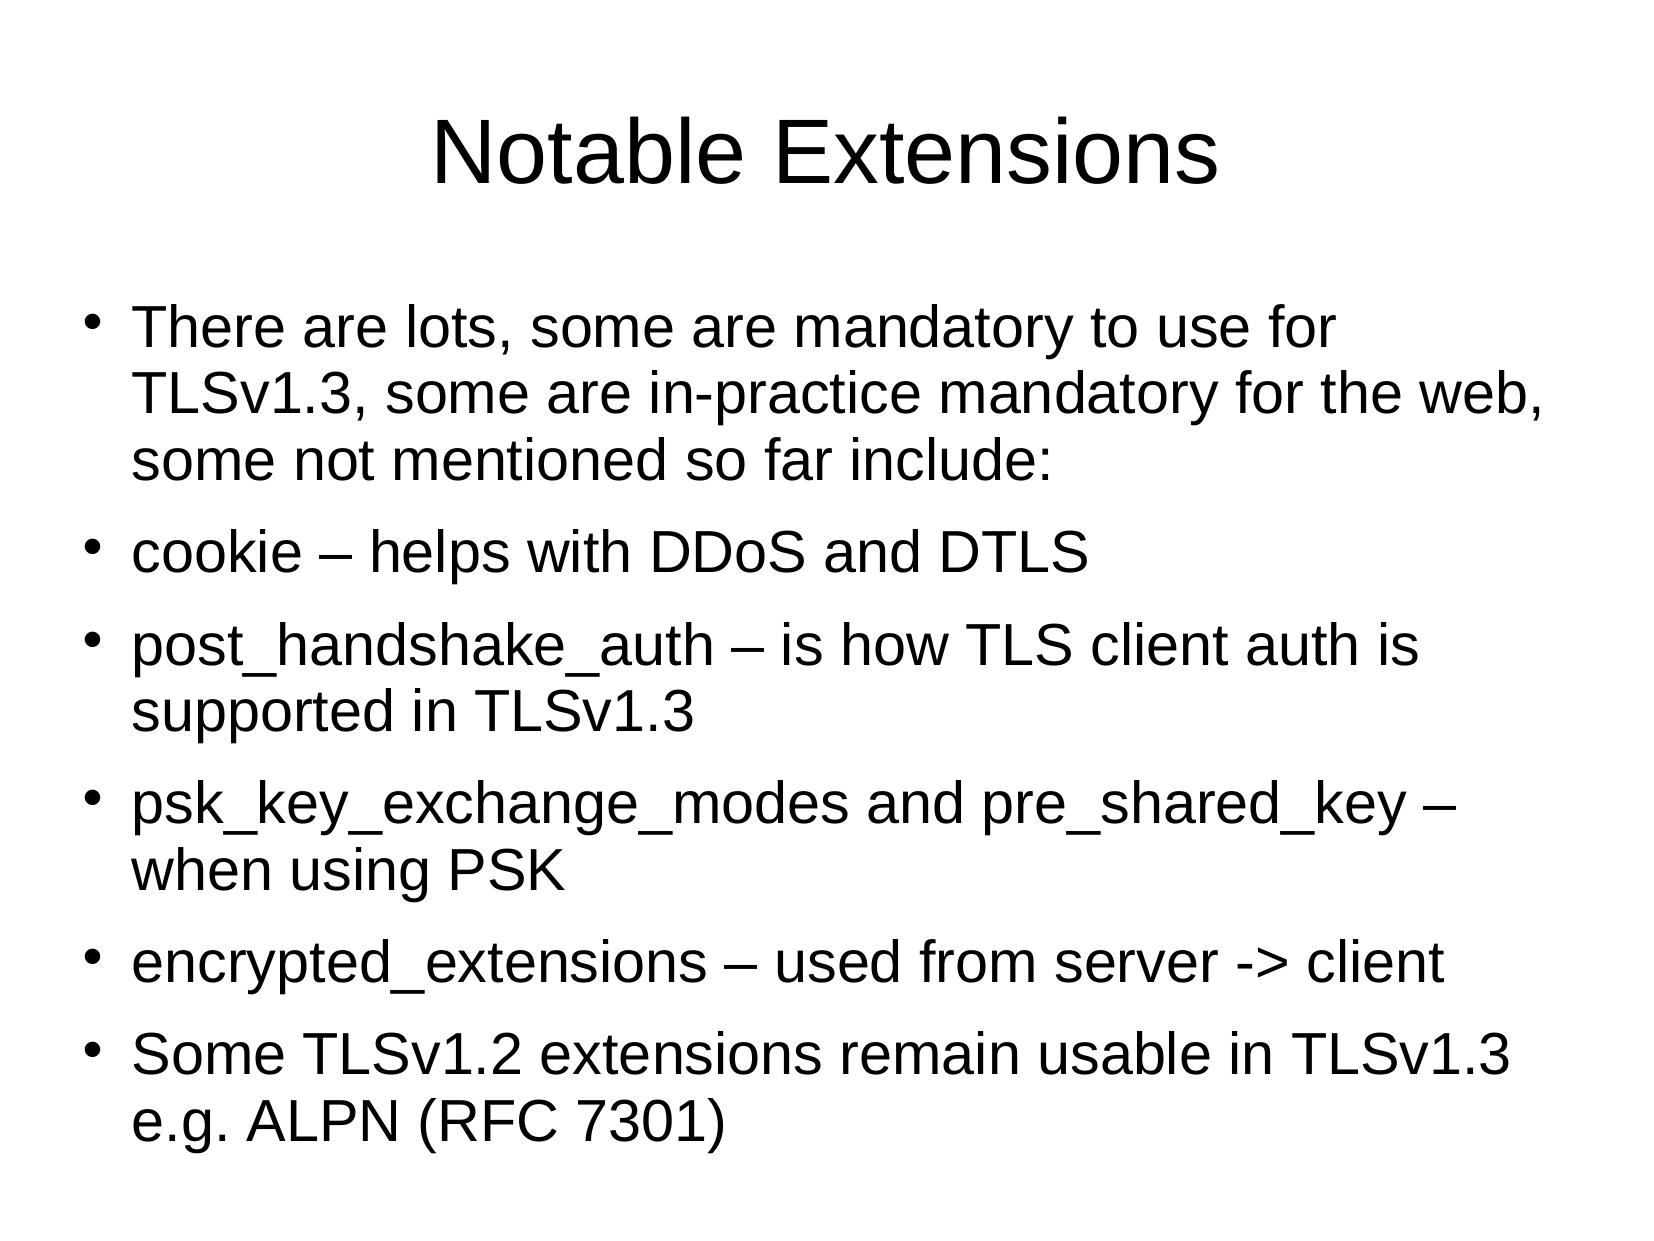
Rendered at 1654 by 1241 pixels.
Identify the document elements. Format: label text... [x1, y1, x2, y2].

list There are lots, some are mandatory to use for TLSv1.3, some are in-practice mandatory for the web, some not mentioned so far include: cookie – helps with DDoS and DTLS post_handshake_auth – is how TLS client auth is supported in TLSv1.3 psk_key_exchange_modes and pre_shared_key – when using PSK encrypted_extensions – used from server -> client Some TLSv1.2 extensions remain usable in TLSv1.3 e.g. ALPN (RFC 7301) [82, 290, 1571, 1158]
title Notable Extensions [82, 49, 1571, 257]
